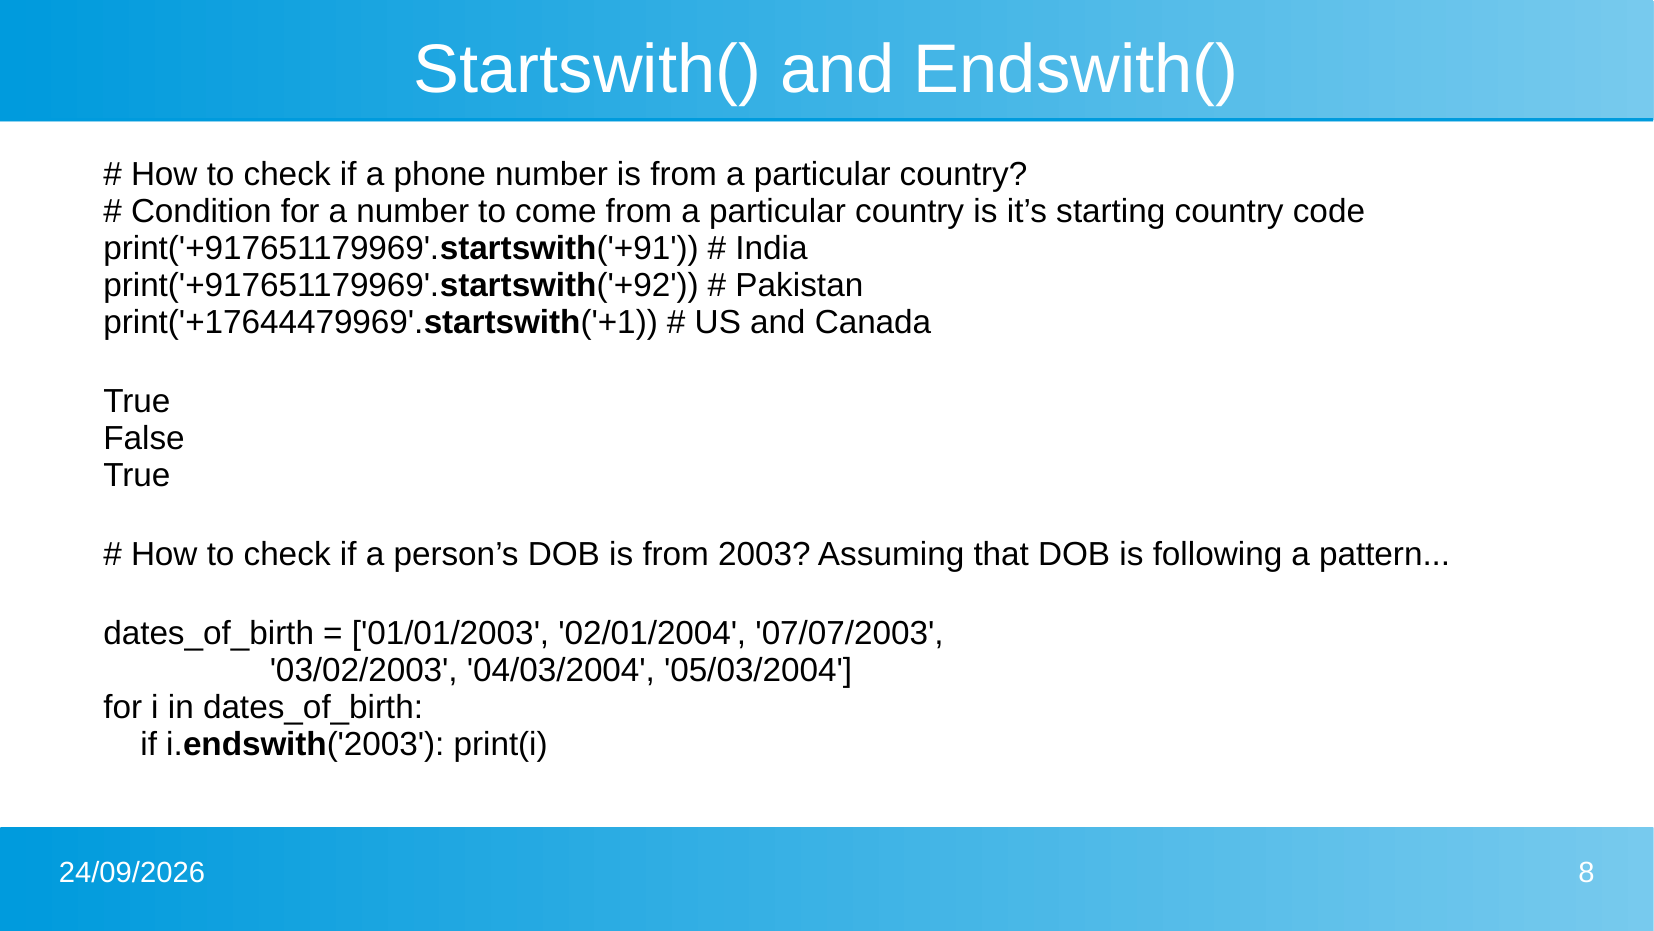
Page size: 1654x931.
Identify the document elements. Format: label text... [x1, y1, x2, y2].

text_box # How to check if a phone number is from a particular country? # Condition for a number to come from a particular country is it’s starting country code print('+917651179969'.startswith('+91')) # India print('+917651179969'.startswith('+92')) # Pakistan print('+17644479969'.startswith('+1)) # US and Canada True False True # How to check if a person’s DOB is from 2003? Assuming that DOB is following a pattern... dates_of_birth = ['01/01/2003', '02/01/2004', '07/07/2003', '03/02/2003', '04/03/2004', '05/03/2004'] for i in dates_of_birth: if i.endswith('2003'): print(i) [88, 147, 1477, 793]
title Startswith() and Endswith() [59, 29, 1595, 108]
